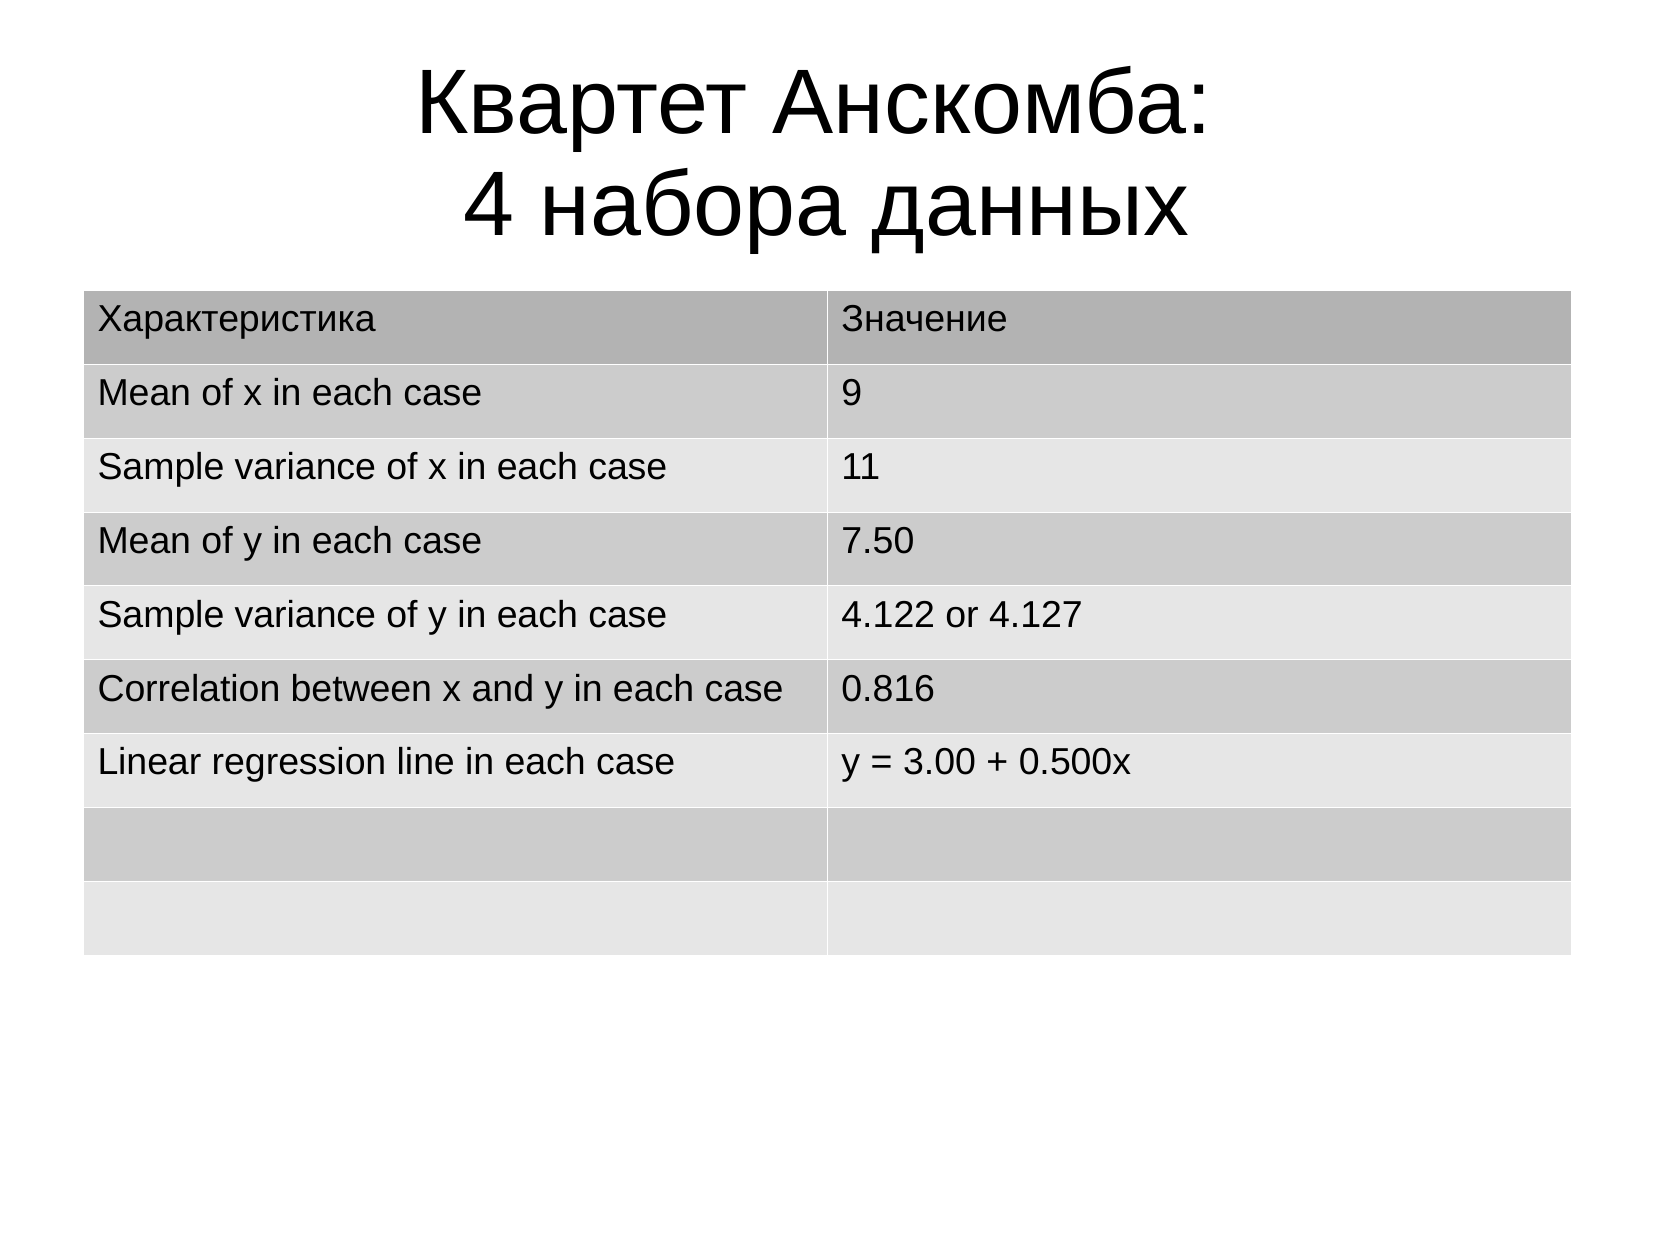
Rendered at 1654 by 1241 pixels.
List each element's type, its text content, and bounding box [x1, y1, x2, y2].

table_cell 11 [828, 439, 1571, 512]
table_cell 9 [828, 365, 1571, 438]
table_cell y = 3.00 + 0.500x [828, 734, 1571, 807]
table_cell Sample variance of y in each case [84, 586, 827, 659]
table_header Характеристика [84, 291, 827, 364]
table_header Значение [828, 291, 1571, 364]
table_cell 7.50 [828, 513, 1571, 585]
table_cell 4.122 or 4.127 [828, 586, 1571, 659]
table_cell Mean of y in each case [84, 513, 827, 585]
table_cell [828, 808, 1571, 881]
title Квартет Анскомба: 4 набора данных [82, 49, 1571, 257]
table_cell Linear regression line in each case [84, 734, 827, 807]
table_cell [84, 882, 827, 955]
table_cell Sample variance of x in each case [84, 439, 827, 512]
table_cell [828, 882, 1571, 955]
table_cell Mean of x in each case [84, 365, 827, 438]
table_cell [84, 808, 827, 881]
table_cell Correlation between x and y in each case [84, 660, 827, 733]
table_cell 0.816 [828, 660, 1571, 733]
